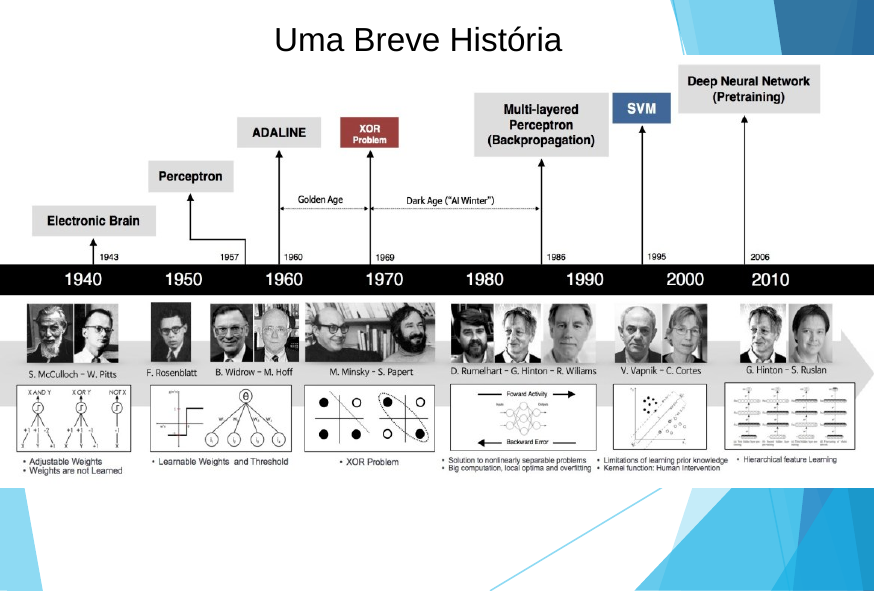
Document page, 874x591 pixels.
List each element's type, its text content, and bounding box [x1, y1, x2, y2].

text_box Uma Breve História [259, 14, 561, 68]
picture [0, 55, 874, 488]
